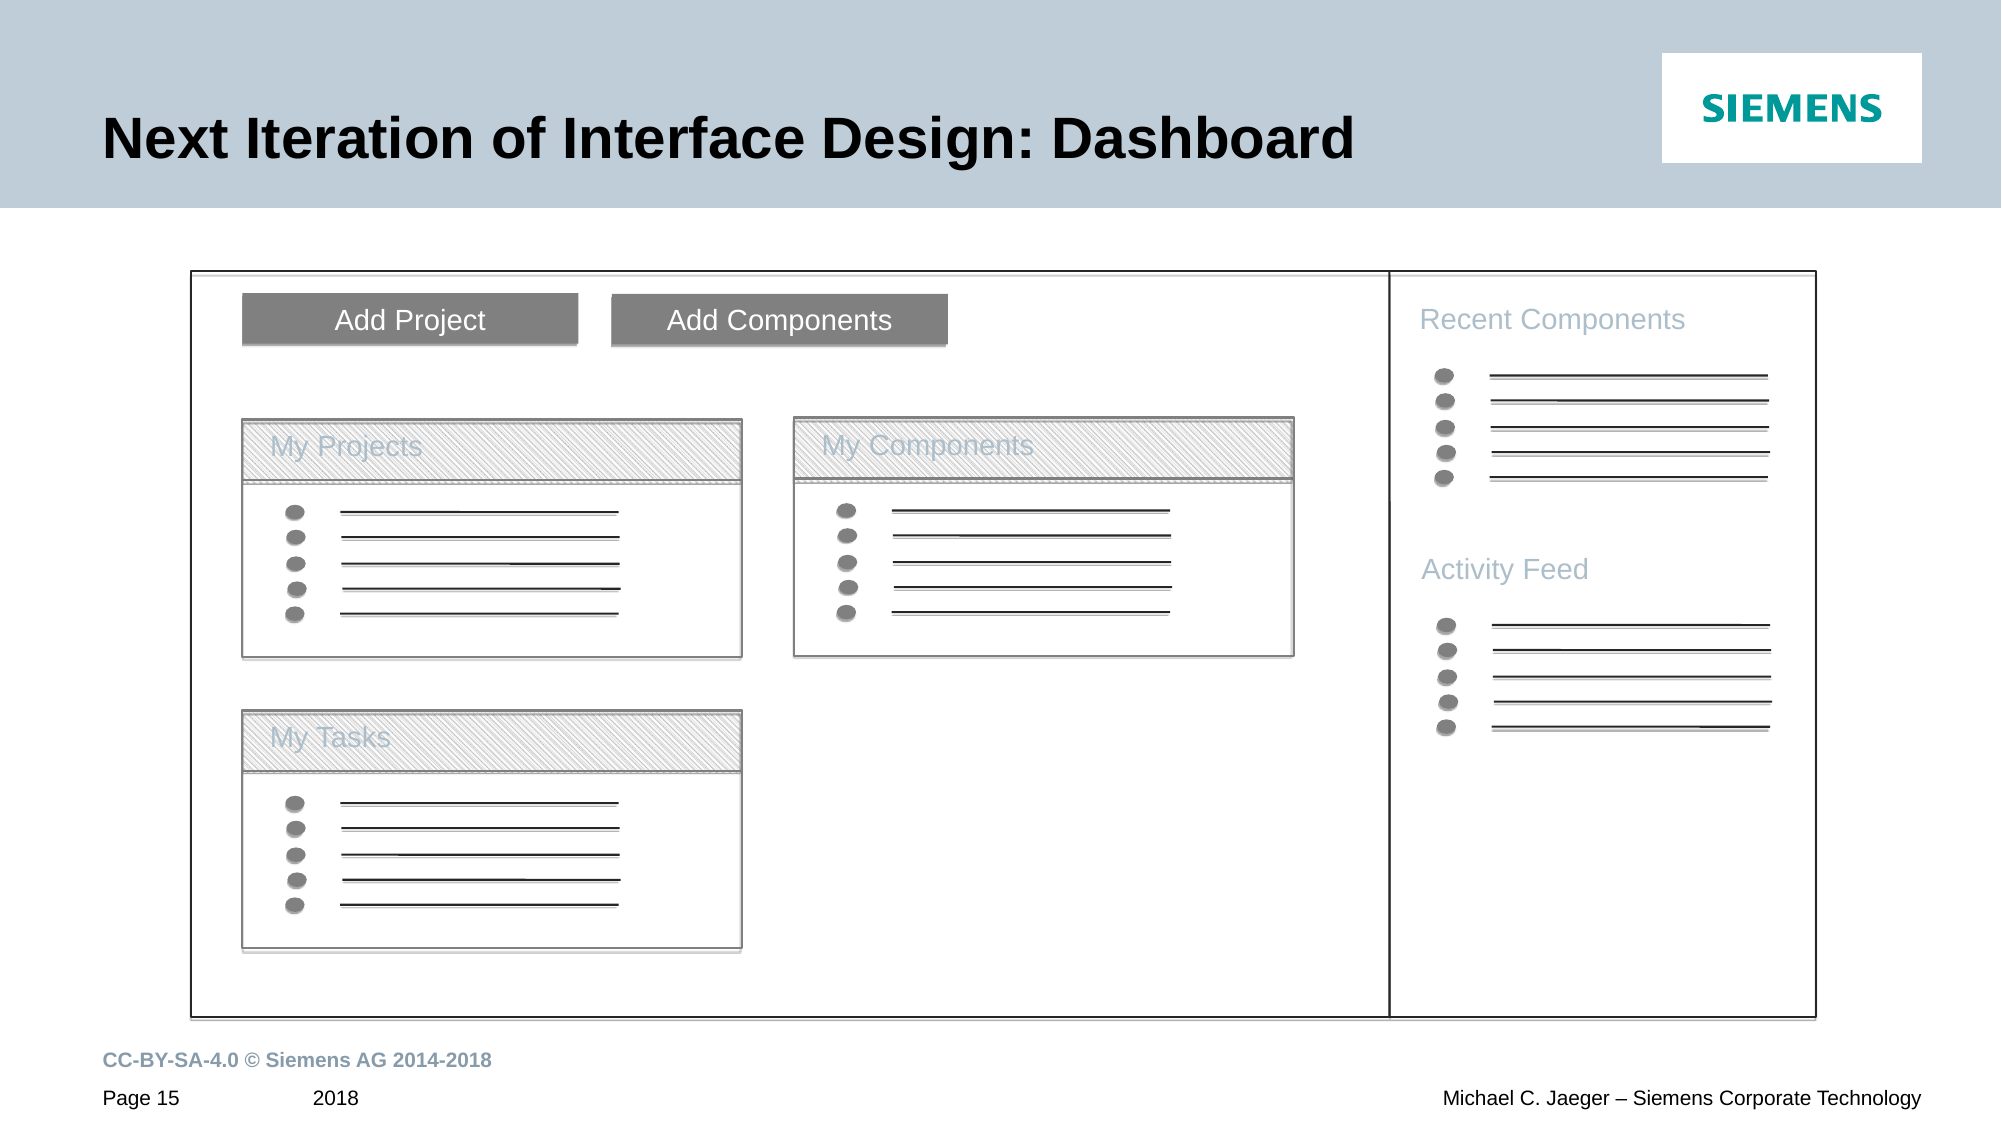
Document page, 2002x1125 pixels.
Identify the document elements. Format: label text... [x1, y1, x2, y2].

text_box [285, 897, 305, 912]
text_box [795, 419, 1293, 479]
text_box [836, 503, 857, 518]
text_box [1434, 368, 1455, 383]
text_box [1436, 444, 1457, 460]
text_box [1435, 419, 1456, 435]
text_box [285, 504, 305, 520]
text_box My Projects [255, 419, 439, 470]
text_box [285, 795, 305, 811]
text_box [838, 579, 859, 595]
text_box [1437, 669, 1458, 684]
text_box My Components [806, 418, 1050, 469]
text_box [243, 421, 741, 481]
text_box [286, 847, 306, 862]
text_box [1434, 469, 1454, 485]
text_box [286, 556, 306, 571]
text_box [287, 872, 307, 887]
text_box [285, 606, 305, 621]
text_box [287, 581, 307, 596]
text_box [1436, 617, 1457, 633]
text_box [243, 712, 741, 772]
text_box [1435, 393, 1456, 408]
text_box [286, 820, 306, 836]
text_box [1438, 694, 1459, 709]
text_box Next Iteration of Interface Design: Dashboard [0, 0, 2001, 208]
text_box [286, 529, 306, 545]
text_box Activity Feed [1406, 542, 1605, 593]
text_box [837, 554, 858, 570]
text_box Add Components [611, 293, 948, 345]
text_box [1436, 719, 1457, 734]
text_box [836, 604, 857, 620]
text_box Recent Components [1404, 293, 1702, 343]
text_box [1437, 642, 1458, 658]
text_box My Tasks [255, 710, 407, 761]
text_box [837, 528, 858, 543]
text_box Add Project [242, 293, 579, 344]
